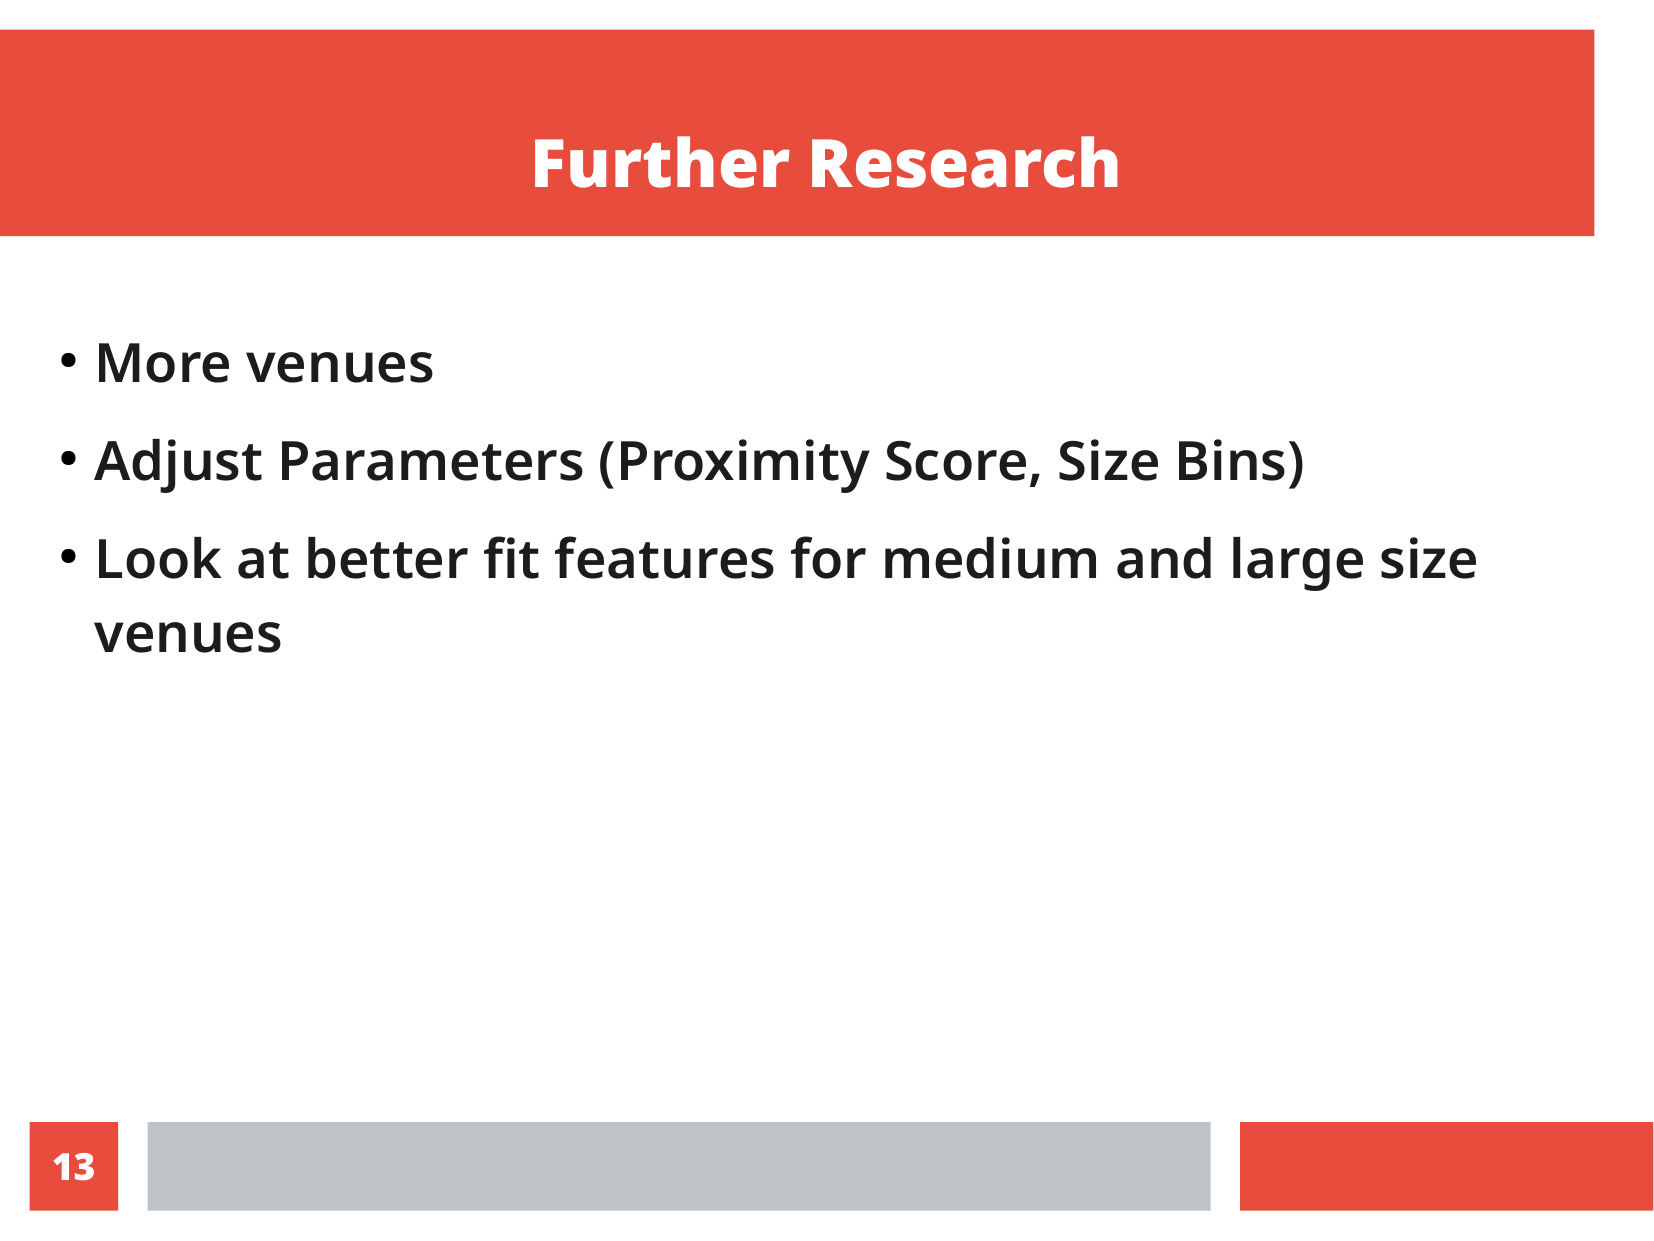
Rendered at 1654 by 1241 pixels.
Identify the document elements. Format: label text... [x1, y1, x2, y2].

title Further Research [59, 59, 1595, 207]
list More venues Adjust Parameters (Proximity Score, Size Bins) Look at better fit features for medium and large size venues [59, 324, 1565, 1093]
